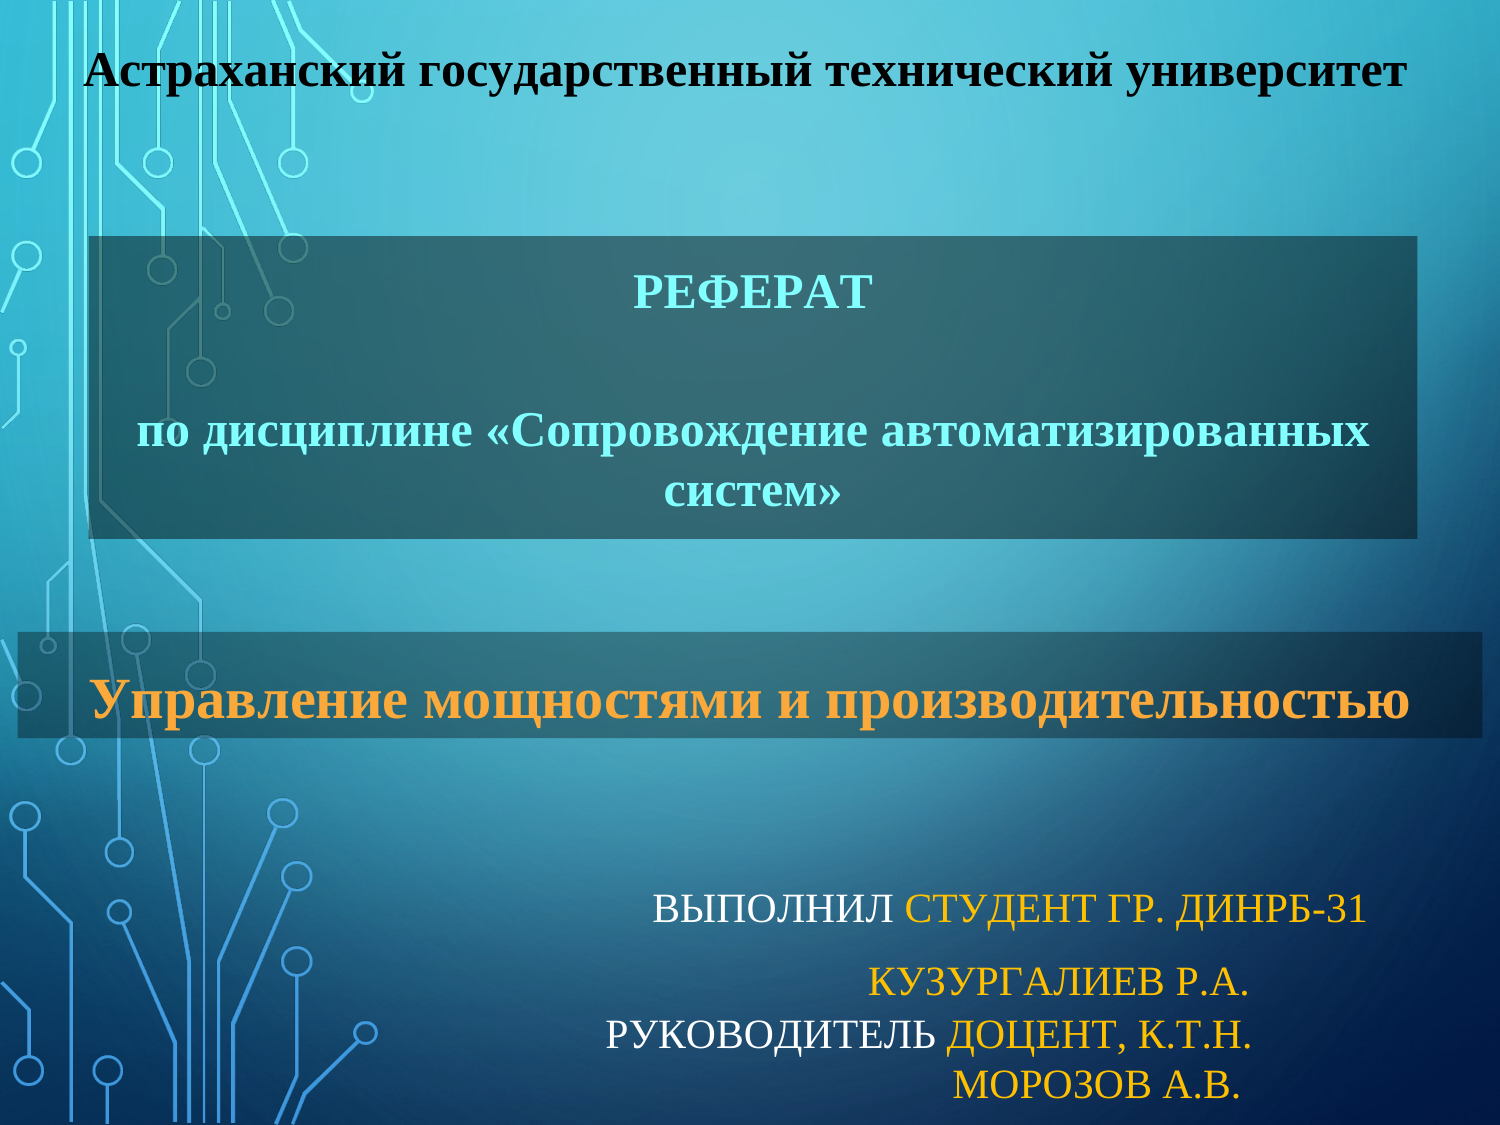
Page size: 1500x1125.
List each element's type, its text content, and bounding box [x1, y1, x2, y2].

text_box Управление мощностями и производительностью [17, 631, 1483, 739]
picture [0, 0, 1500, 1125]
text_box ВЫПОЛНИЛ СТУДЕНТ ГР. ДИНРБ-31 КУЗУРГАЛИЕВ Р.А. РУКОВОДИТЕЛЬ ДОЦЕНТ, К.Т.Н. МОРОЗОВ А.В. [515, 872, 1465, 1087]
text_box Астраханский государственный технический университет [41, 30, 1450, 102]
text_box РЕФЕРАТ по дисциплине «Сопровождение автоматизированных систем» [88, 236, 1418, 539]
